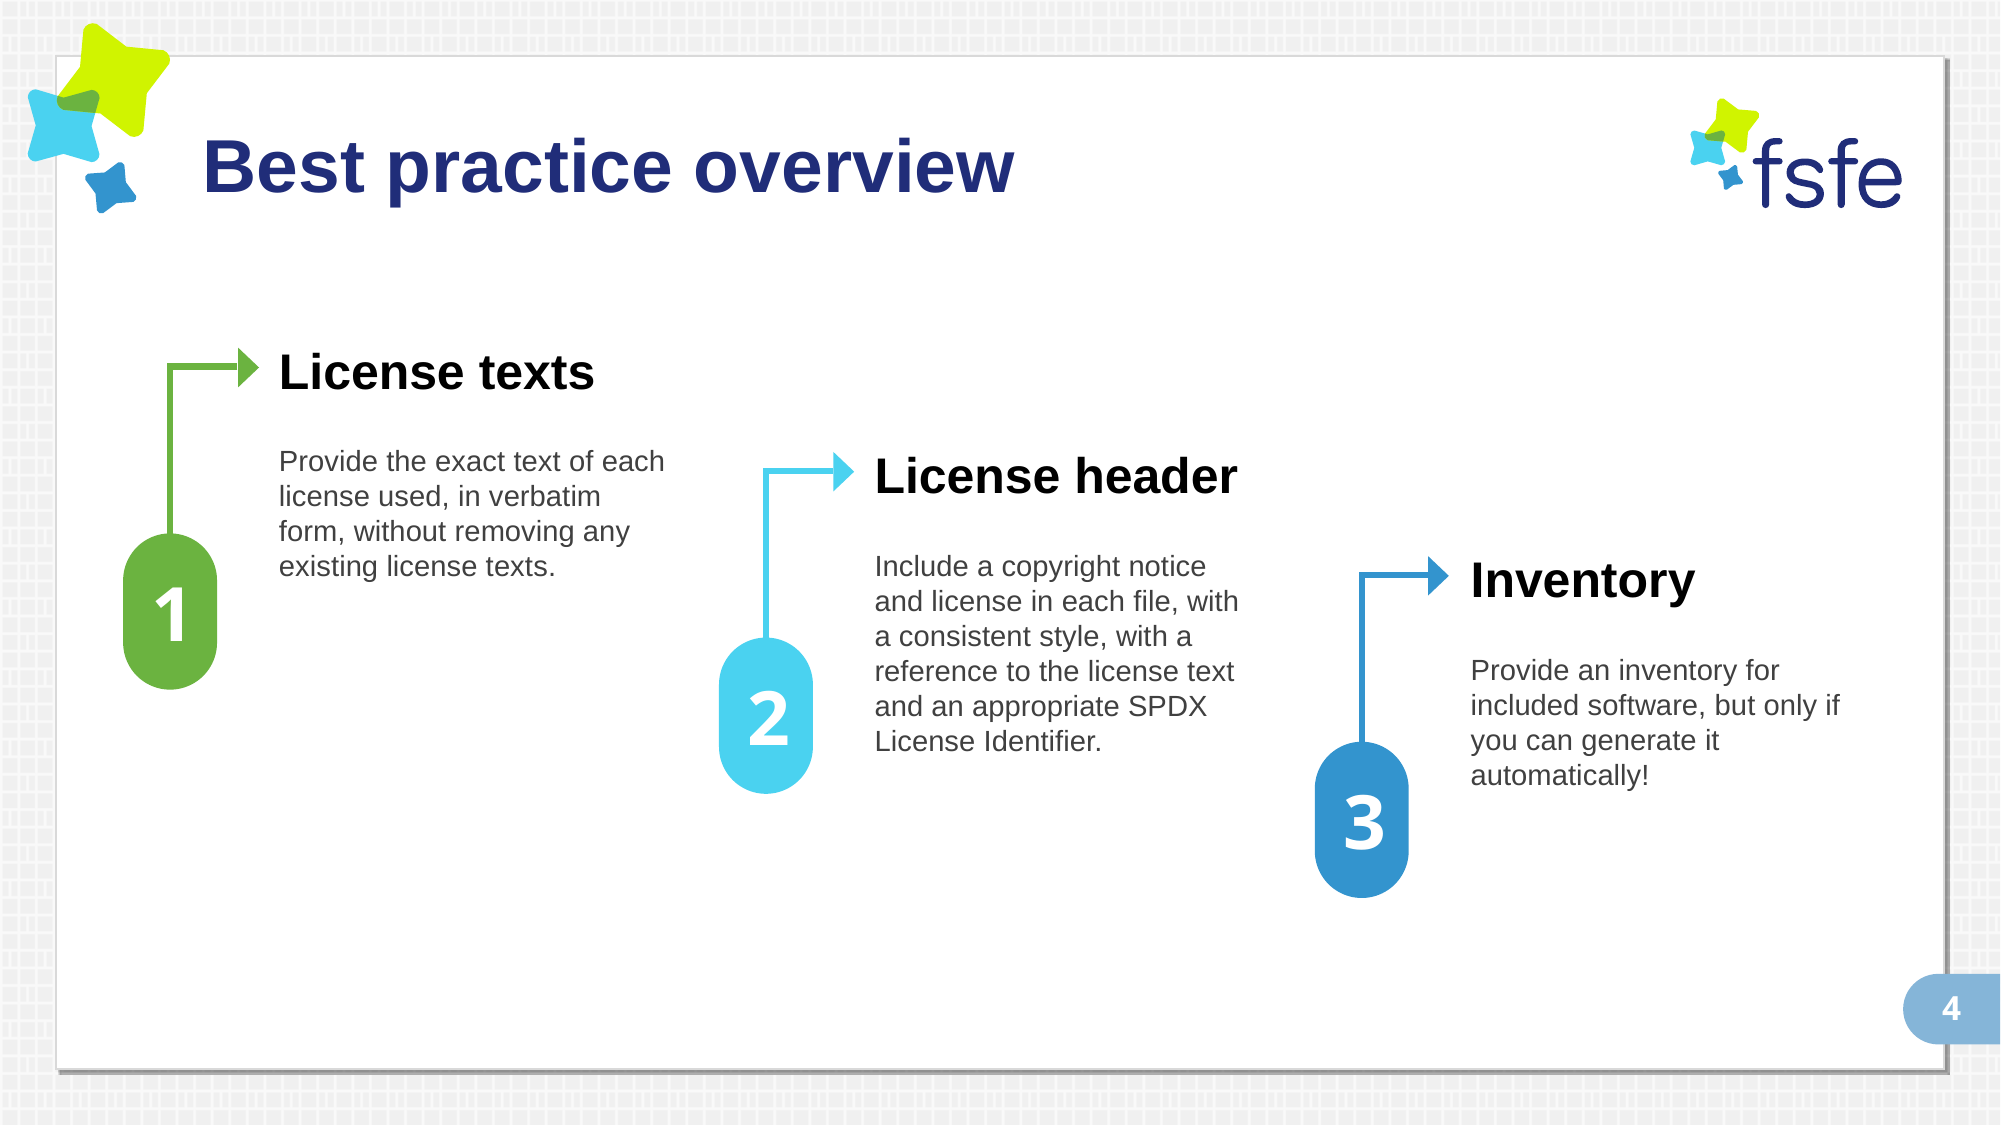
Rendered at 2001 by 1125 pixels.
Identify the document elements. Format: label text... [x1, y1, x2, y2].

list Include a copyright notice and license in each file, with a consistent style, with a reference to the license text and an appropriate SPDX License Identifier. [859, 539, 1278, 794]
list Provide the exact text of each license used, in verbatim form, without removing any existing license texts. [264, 435, 682, 690]
list Best practice overview [187, 110, 1613, 196]
picture [0, 0, 2001, 1125]
list License header [859, 436, 1278, 495]
list License texts [264, 332, 682, 391]
list Provide an inventory for included software, but only if you can generate it automatically! [1455, 643, 1874, 898]
list Inventory [1455, 540, 1874, 599]
